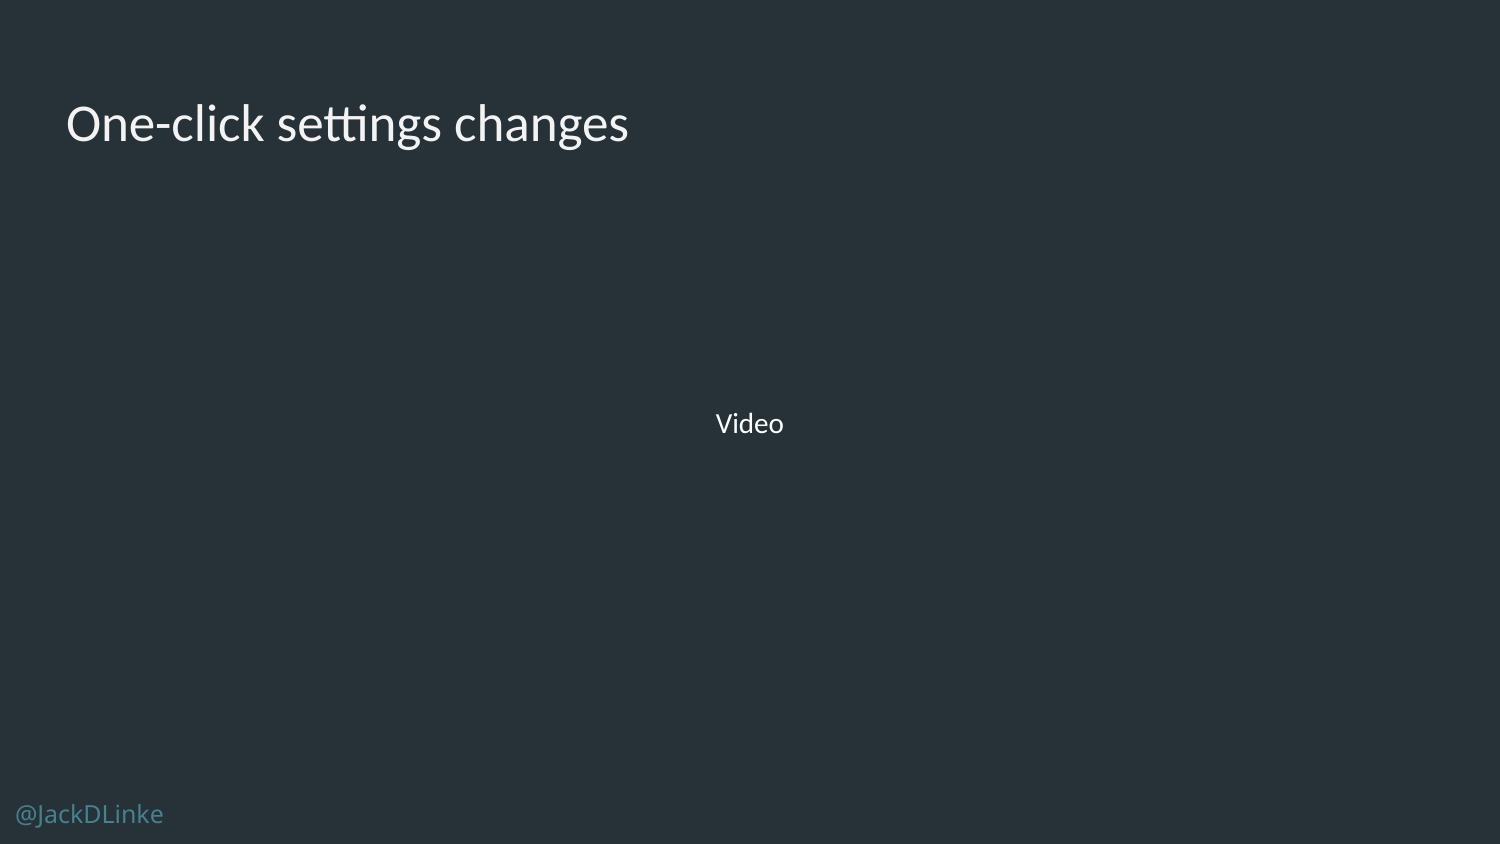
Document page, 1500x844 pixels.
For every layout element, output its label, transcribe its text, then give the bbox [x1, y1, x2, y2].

title One-click settings changes [51, 72, 1449, 167]
text_box Video [665, 388, 835, 455]
